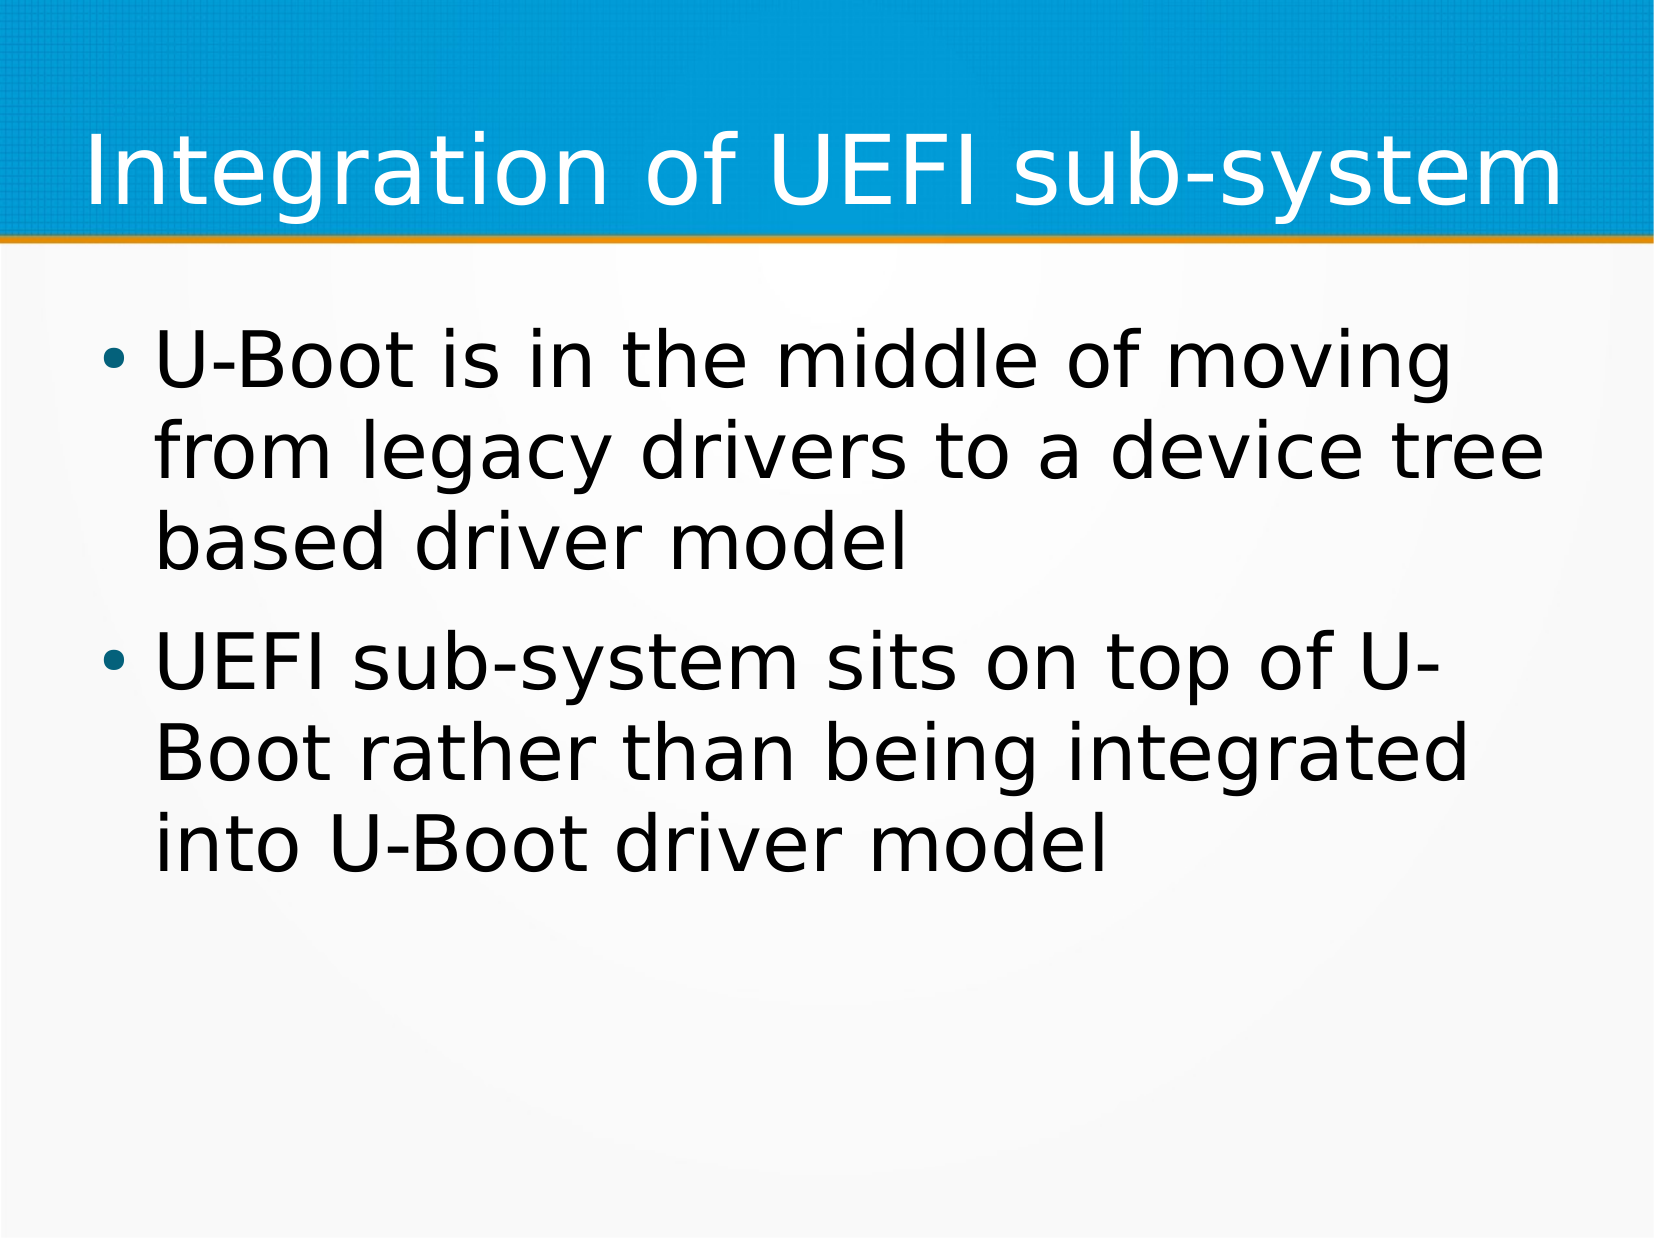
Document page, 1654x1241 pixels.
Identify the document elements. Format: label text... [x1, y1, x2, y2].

list U-Boot is in the middle of moving from legacy drivers to a device tree based driver model UEFI sub-system sits on top of U-Boot rather than being integrated into U-Boot driver model [82, 314, 1563, 1201]
picture [0, 233, 1654, 1241]
title Integration of UEFI sub-system [82, 19, 1571, 227]
